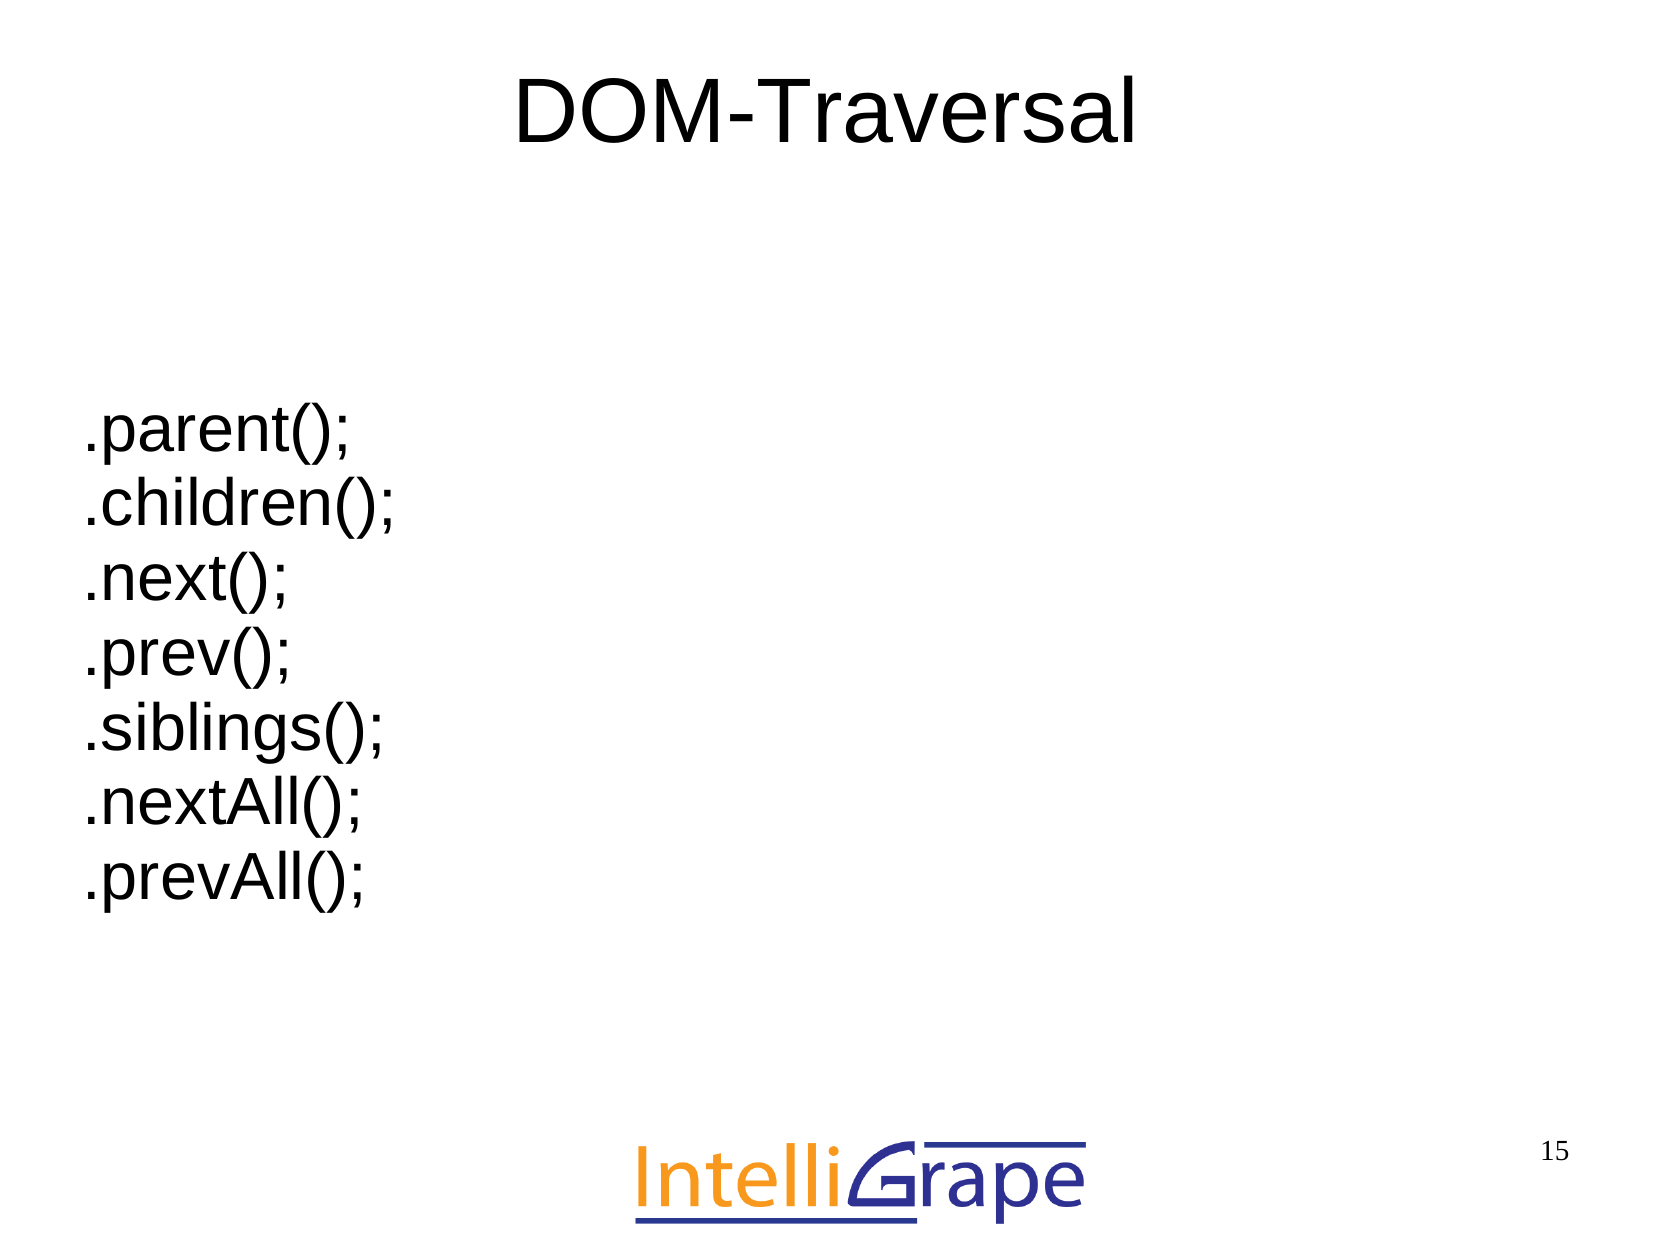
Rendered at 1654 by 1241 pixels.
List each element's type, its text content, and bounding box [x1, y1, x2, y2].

title DOM-Traversal [82, 8, 1570, 215]
subtitle .parent(); .children(); .next(); .prev(); .siblings(); .nextAll(); .prevAll(); [82, 242, 1570, 1062]
picture [631, 1129, 1088, 1229]
